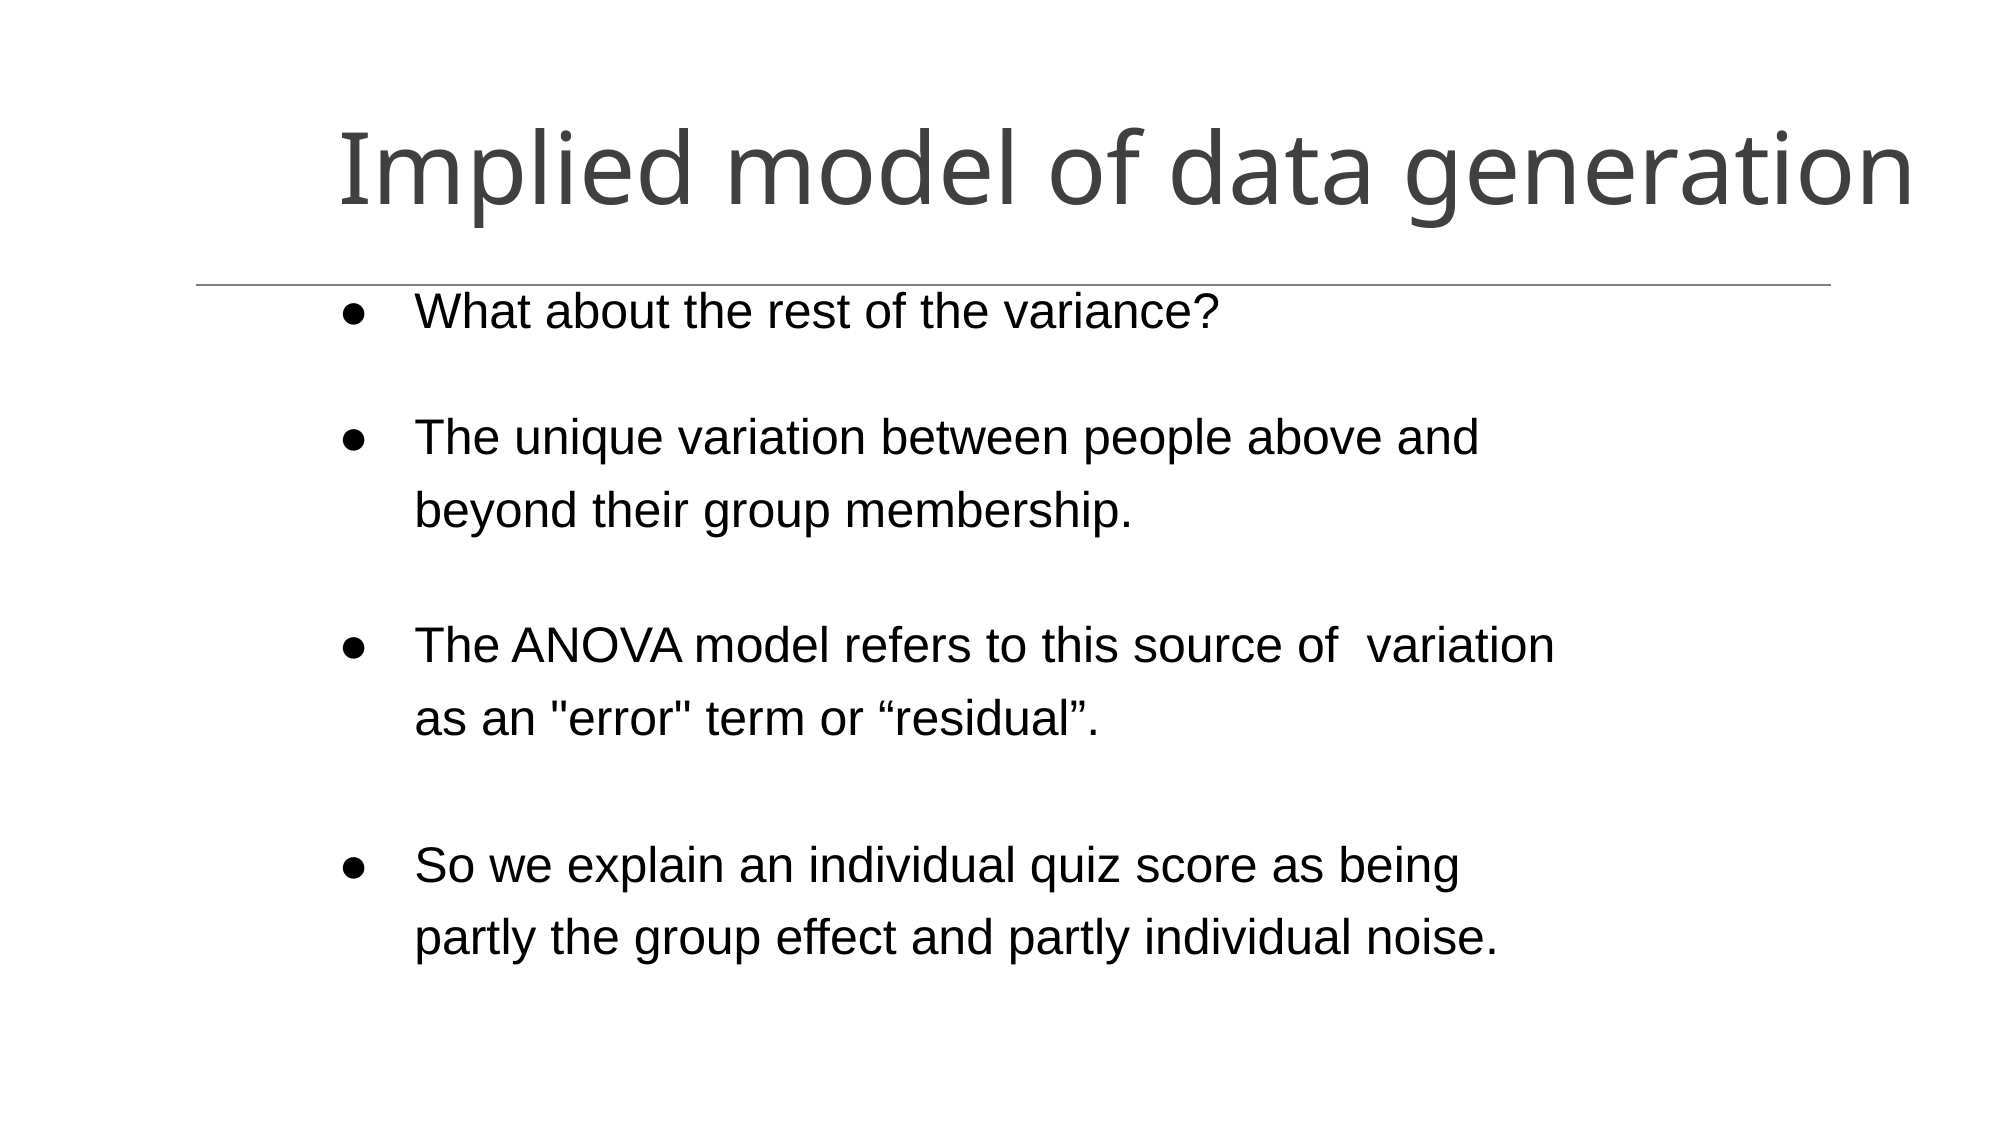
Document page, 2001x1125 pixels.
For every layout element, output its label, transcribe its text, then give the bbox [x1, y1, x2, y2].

text_box ● [338, 617, 389, 674]
text_box ● [338, 283, 389, 340]
text_box ● [338, 836, 389, 893]
text_box The ANOVA model refers to this source of variation [414, 617, 1579, 674]
text_box partly the group effect and partly individual noise. [414, 909, 1501, 966]
text_box beyond their group membership. [414, 482, 1135, 539]
text_box What about the rest of the variance? [414, 283, 1222, 340]
text_box [0, 0, 1126, 1125]
text_box Implied model of data generation [339, 97, 2001, 215]
text_box The unique variation between people above and [414, 409, 1495, 466]
text_box as an "error" term or “residual”. [414, 690, 1102, 747]
text_box So we explain an individual quiz score as being [414, 836, 1475, 893]
text_box ● [338, 409, 389, 466]
